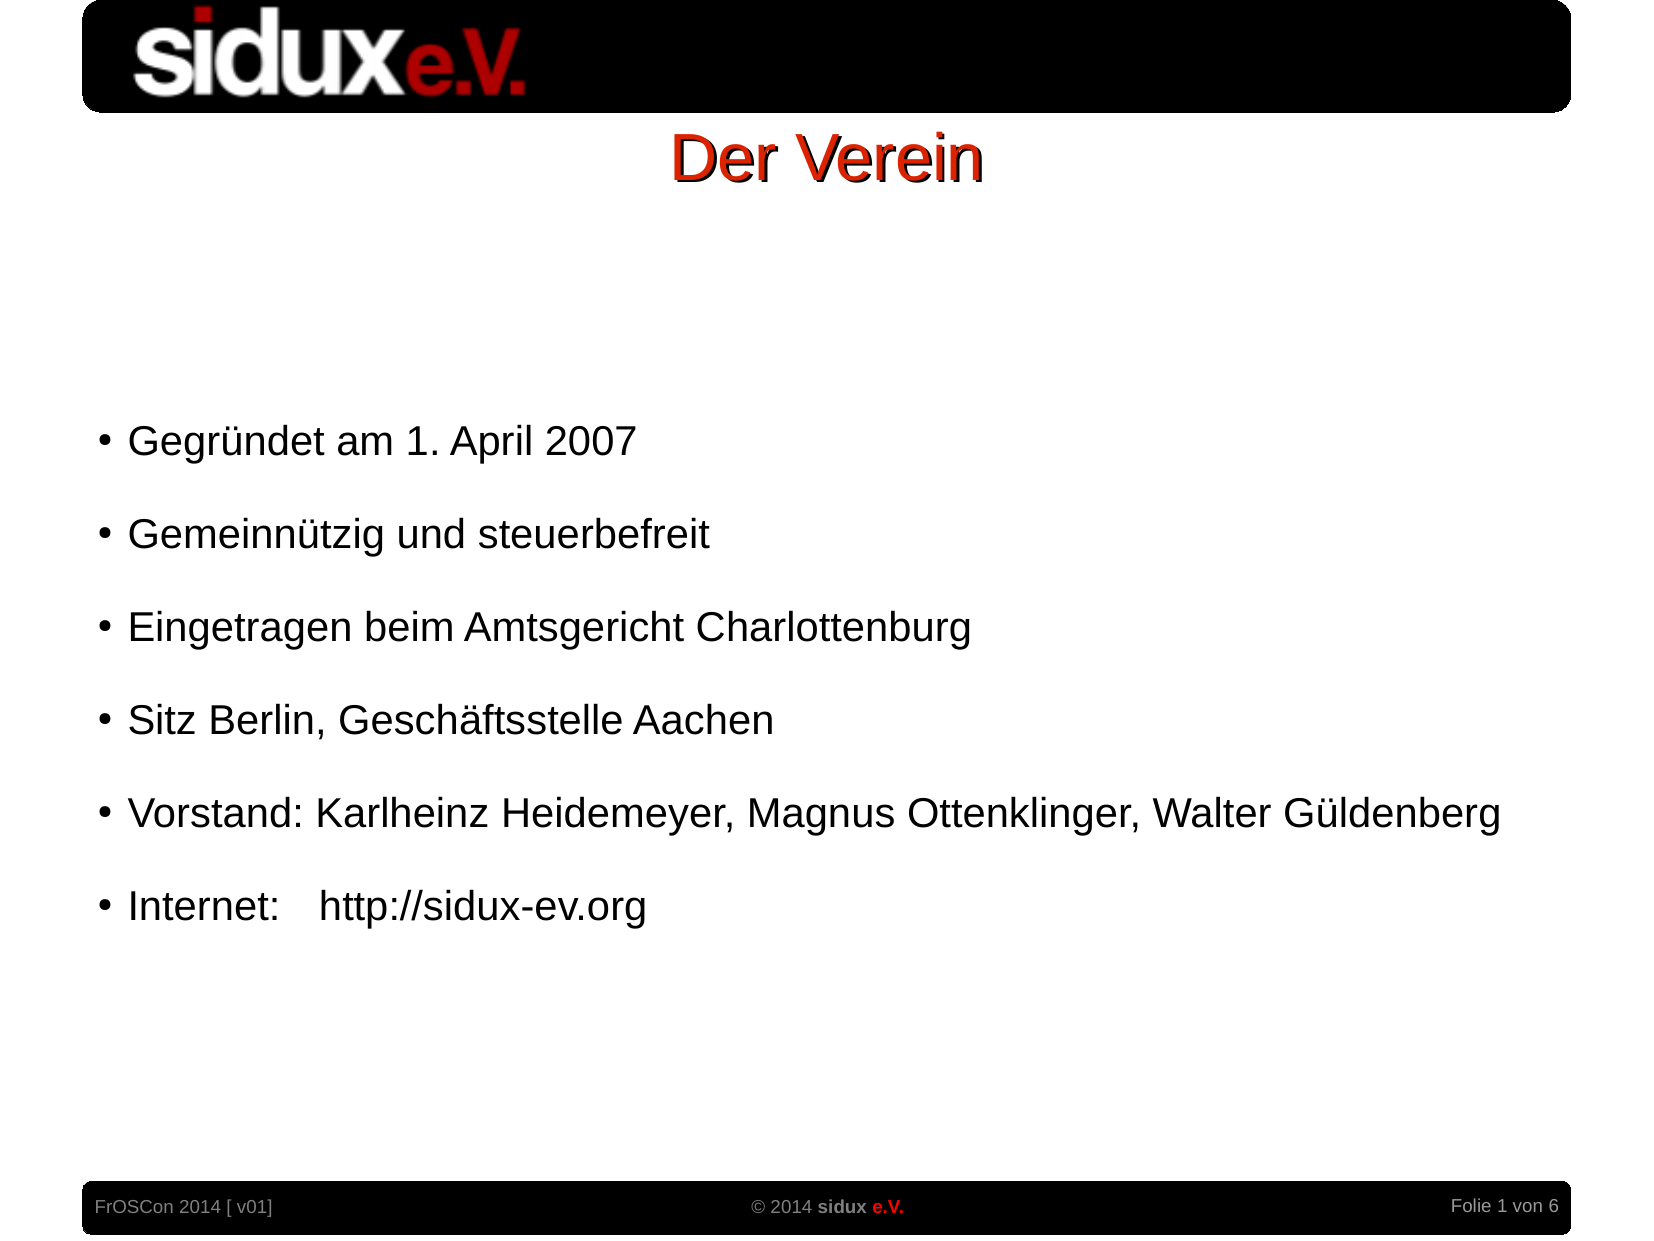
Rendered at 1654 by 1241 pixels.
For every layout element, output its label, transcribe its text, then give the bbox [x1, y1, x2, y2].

text_box Der Verein [82, 112, 1571, 213]
picture [113, 0, 532, 110]
text_box Gegründet am 1. April 2007 Gemeinnützig und steuerbefreit Eingetragen beim Amtsgericht Charlottenburg Sitz Berlin, Geschäftsstelle Aachen Vorstand: Karlheinz Heidemeyer, Magnus Ottenklinger, Walter Güldenberg Internet: http://sidux-ev.org [82, 224, 1571, 1170]
